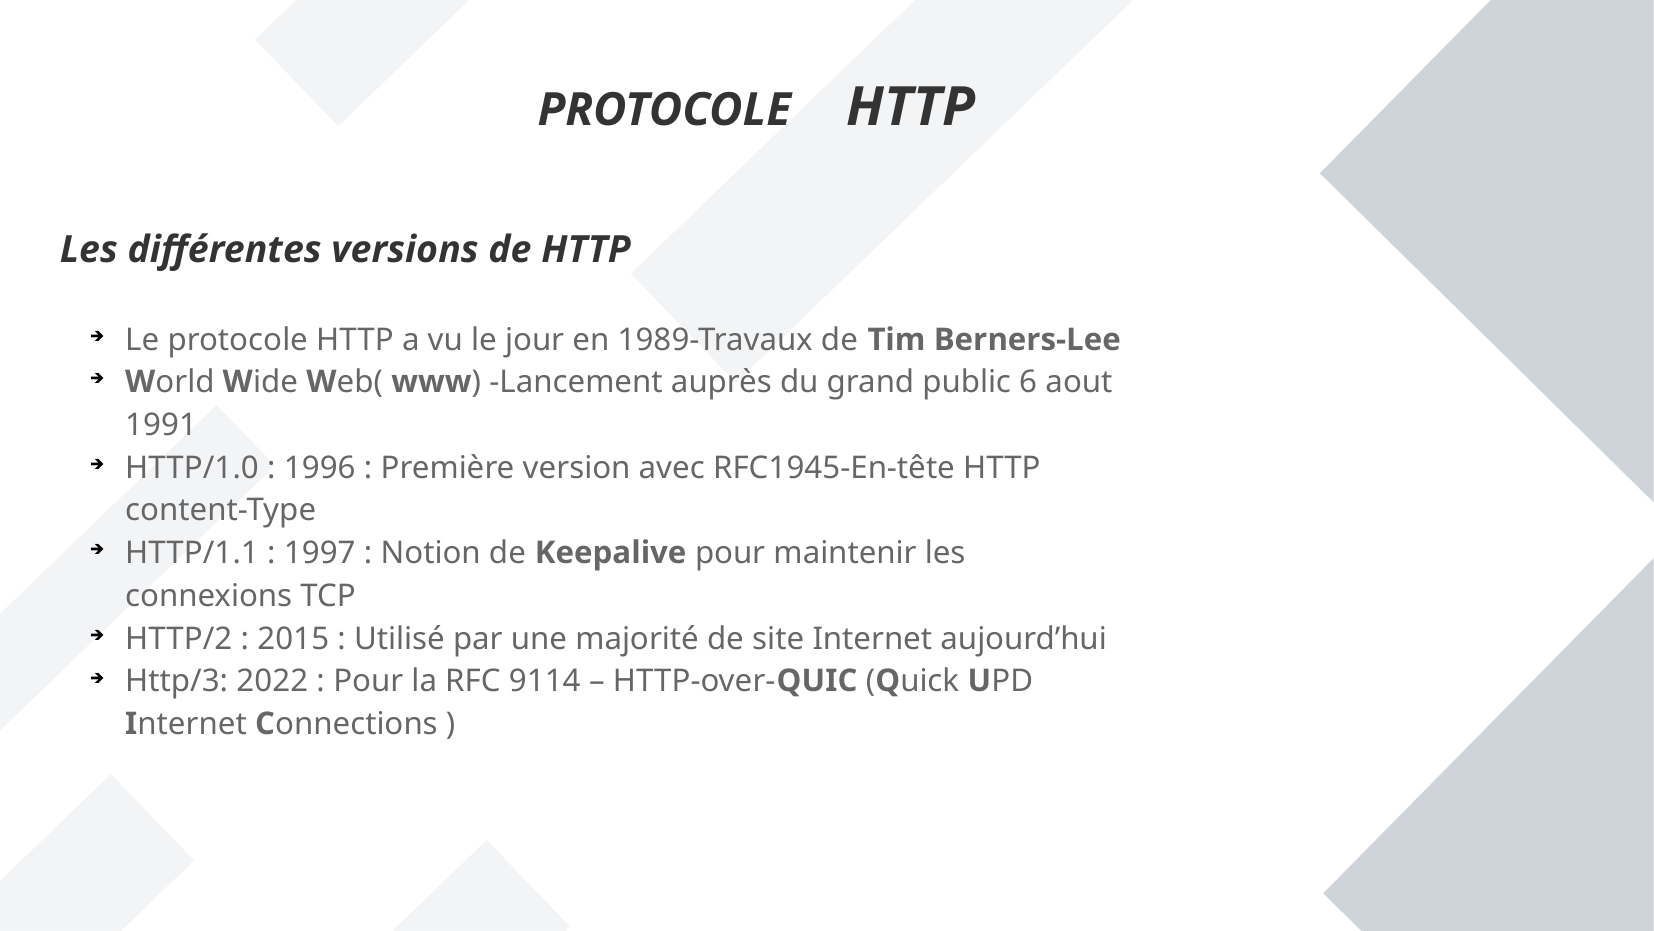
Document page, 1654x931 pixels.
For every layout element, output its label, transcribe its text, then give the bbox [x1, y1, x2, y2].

text_box PROTOCOLE HTTP Les différentes versions de HTTP [45, 60, 1182, 281]
text_box Le protocole HTTP a vu le jour en 1989-Travaux de Tim Berners-Lee World Wide Web( www) -Lancement auprès du grand public 6 aout 1991 HTTP/1.0 : 1996 : Première version avec RFC1945-En-tête HTTP content-Type HTTP/1.1 : 1997 : Notion de Keepalive pour maintenir les connexions TCP HTTP/2 : 2015 : Utilisé par une majorité de site Internet aujourd’hui Http/3: 2022 : Pour la RFC 9114 – HTTP-over-QUIC (Quick UPD Internet Connections ) [75, 309, 1152, 752]
